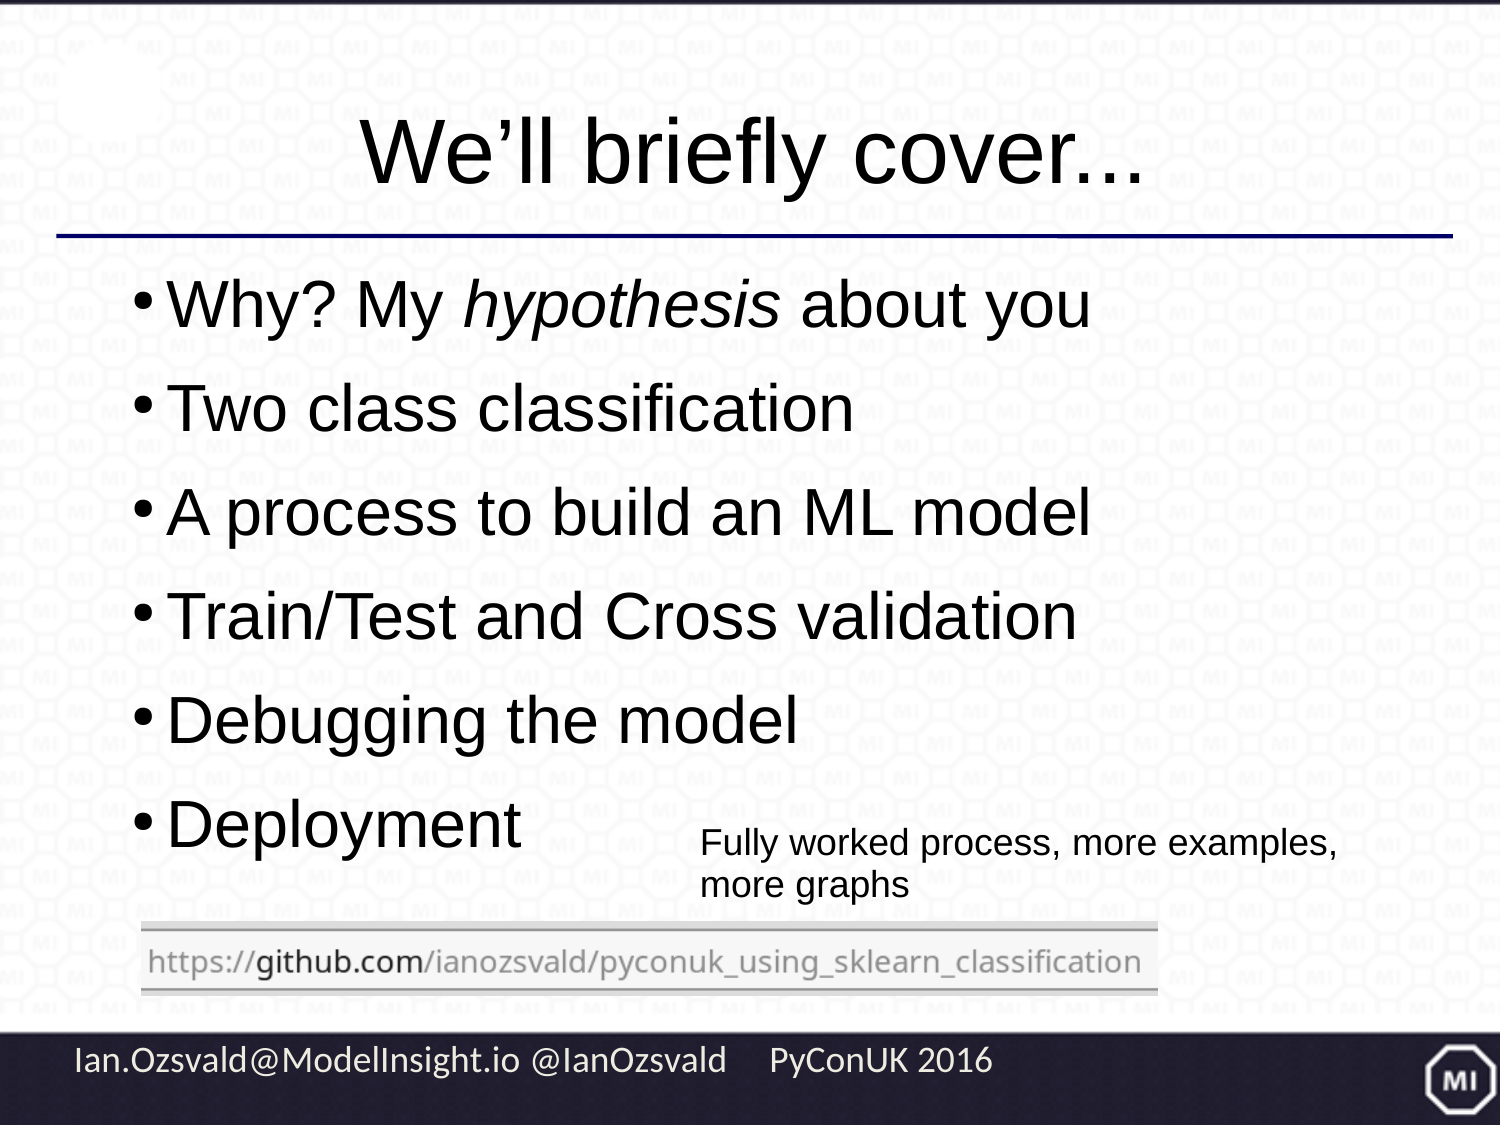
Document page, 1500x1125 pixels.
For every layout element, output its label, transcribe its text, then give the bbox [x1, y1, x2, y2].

title We’ll briefly cover... [56, 59, 1453, 247]
list Why? My hypothesis about you Two class classification A process to build an ML model Train/Test and Cross validation Debugging the model Deployment [75, 263, 1395, 916]
text_box Fully worked process, more examples, more graphs [685, 814, 1430, 917]
picture [0, 0, 1500, 1125]
